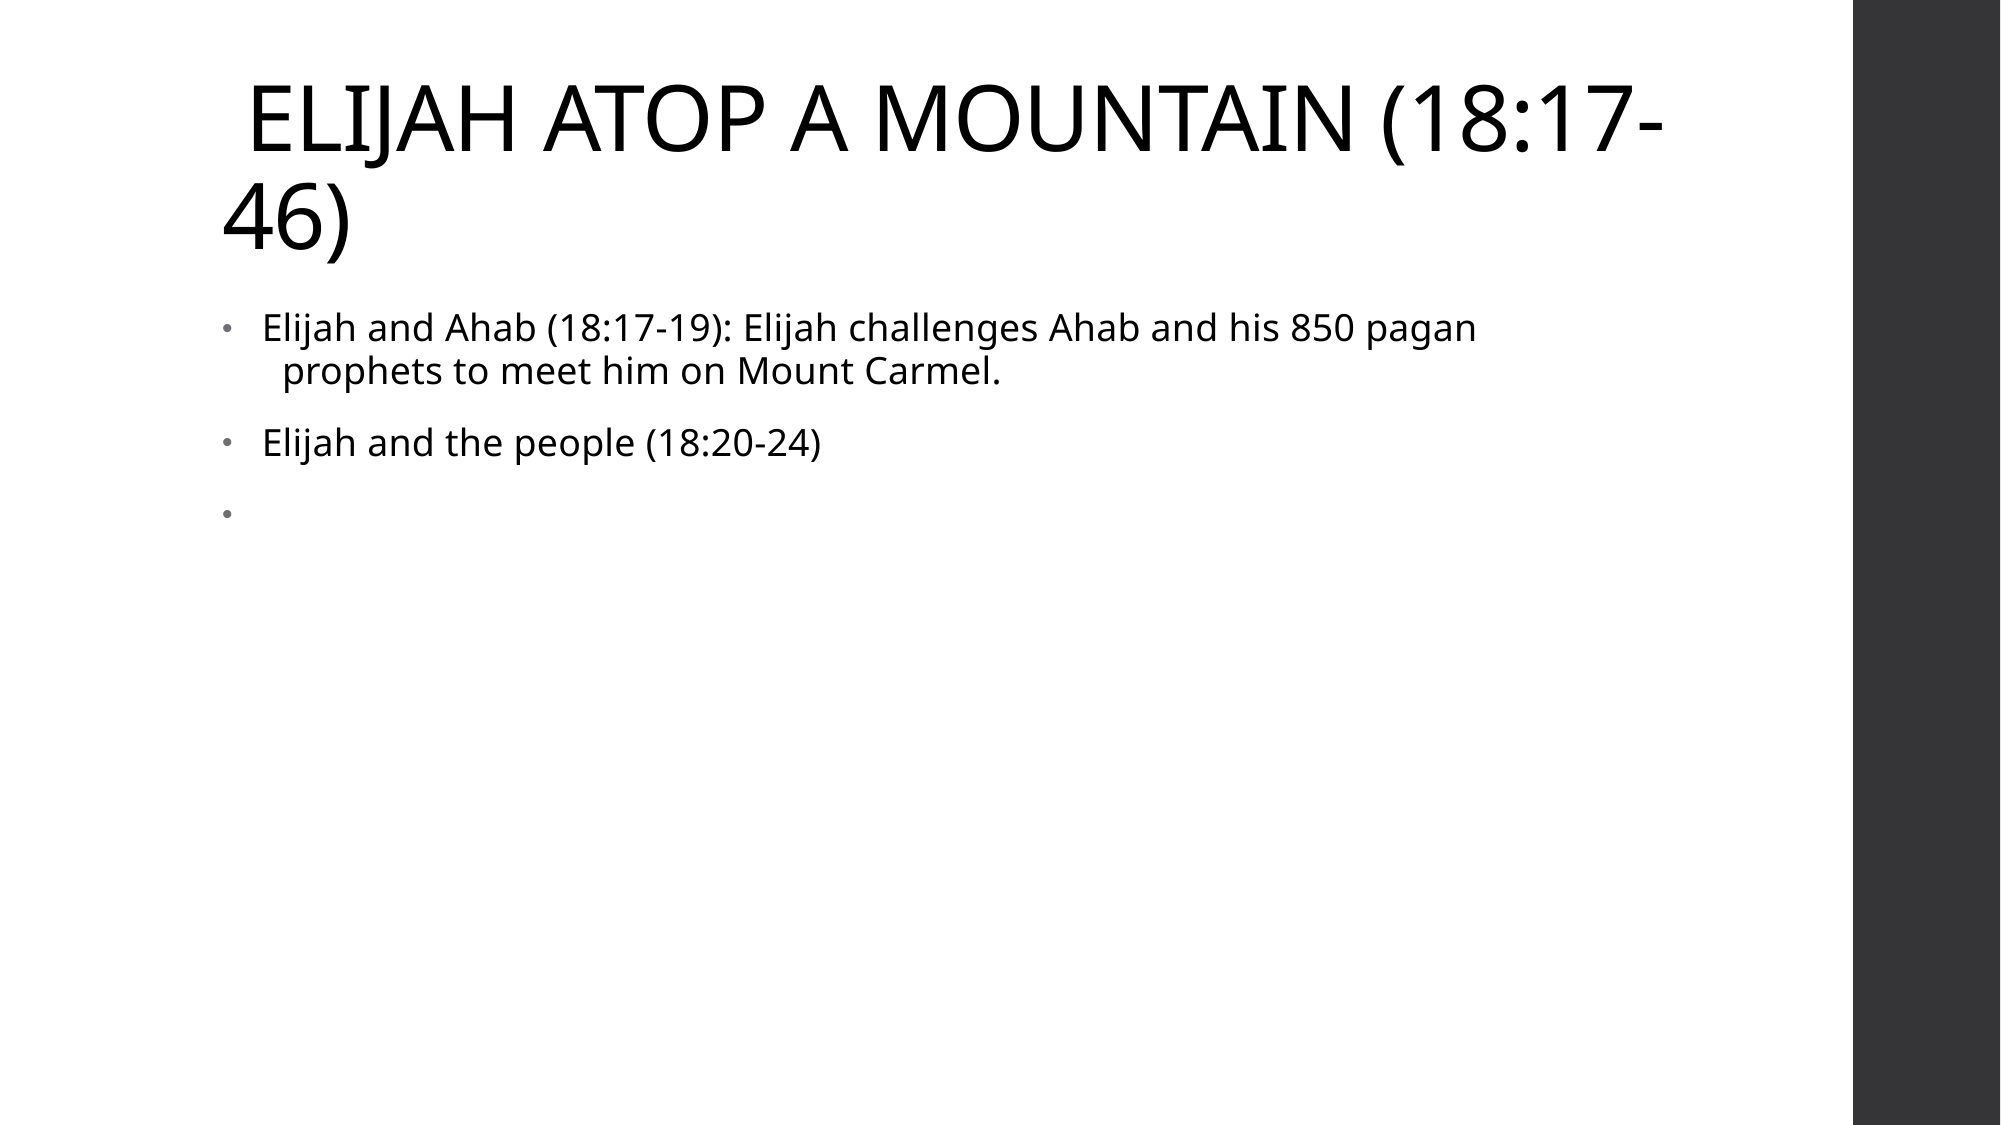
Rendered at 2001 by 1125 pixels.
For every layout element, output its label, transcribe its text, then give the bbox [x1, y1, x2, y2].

list Elijah and Ahab (18:17-19): Elijah challenges Ahab and his 850 pagan prophets to meet him on Mount Carmel. Elijah and the people (18:20-24) [206, 299, 1617, 1014]
title ELIJAH ATOP A MOUNTAIN (18:17-46) [206, 60, 1797, 278]
